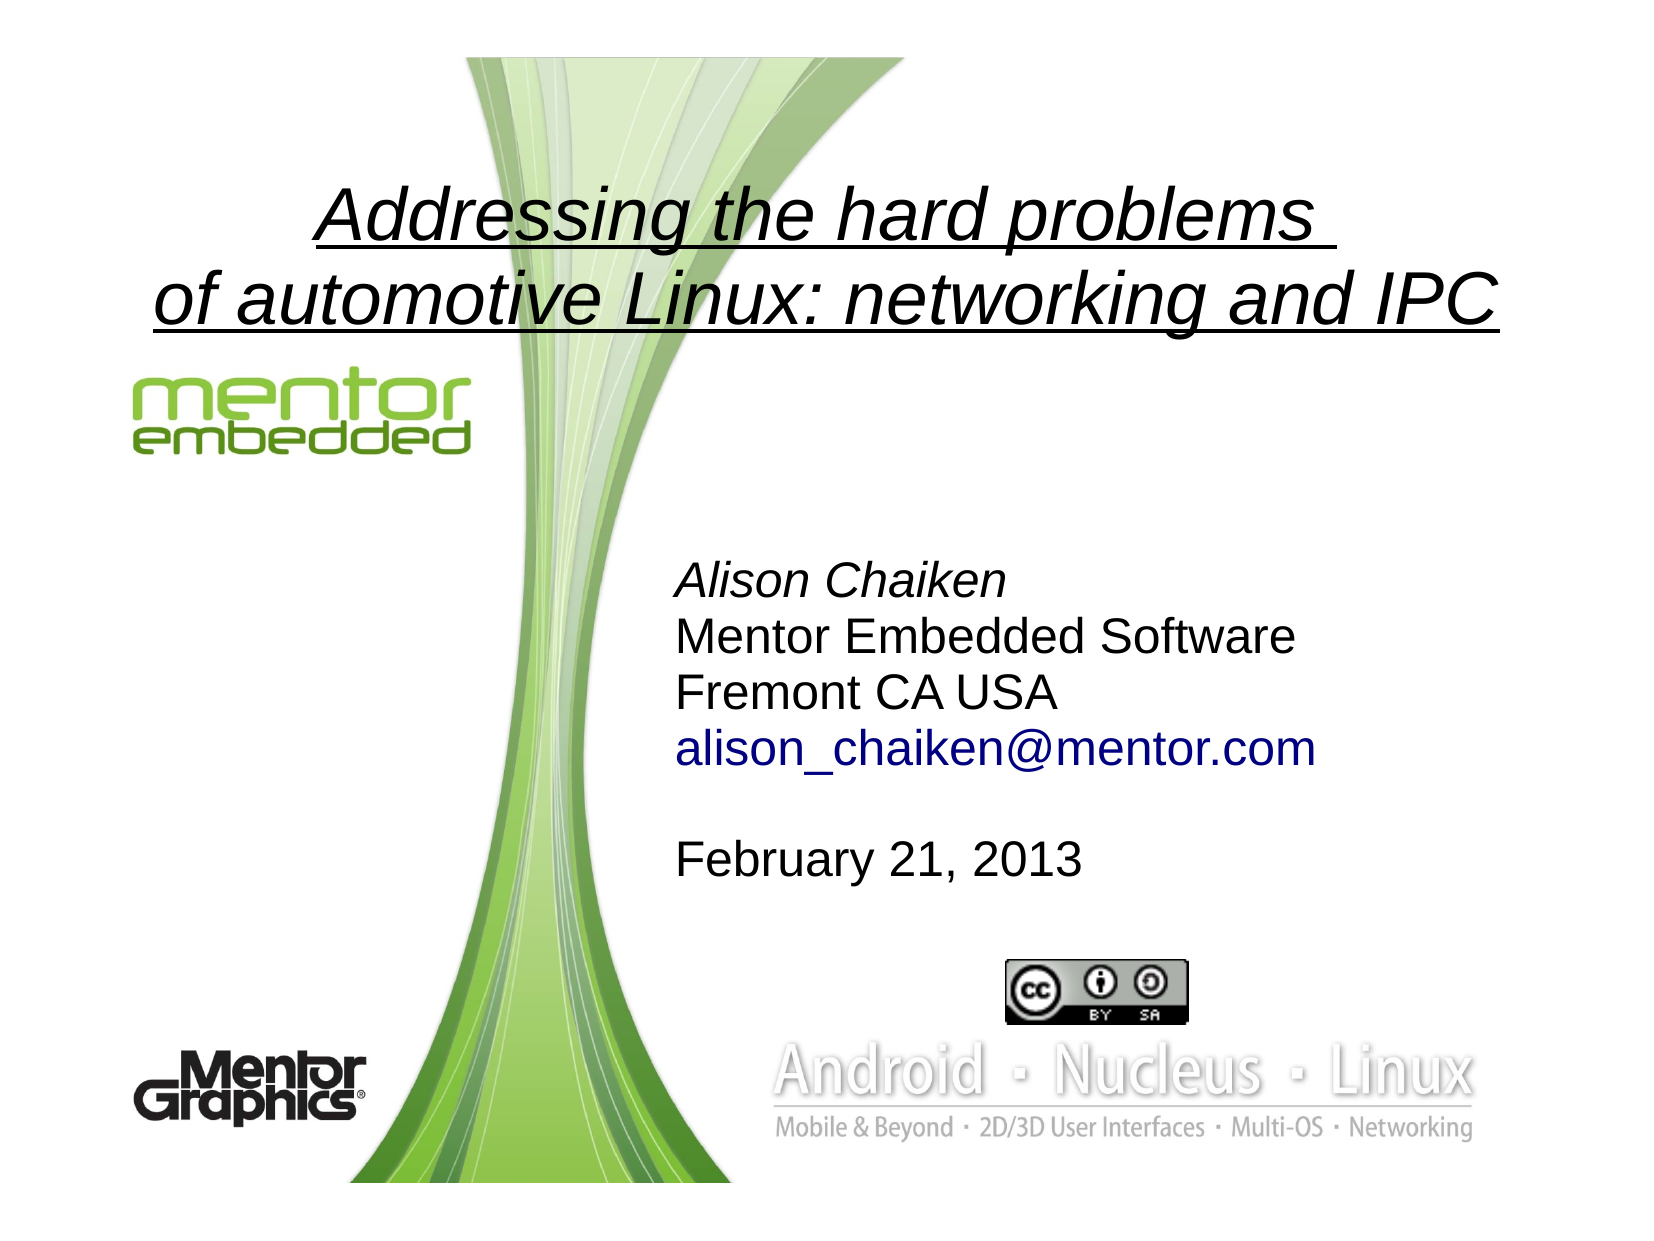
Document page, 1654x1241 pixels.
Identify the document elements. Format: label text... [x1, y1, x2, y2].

title Addressing the hard problems of automotive Linux: networking and IPC [82, 152, 1571, 361]
picture [76, 57, 1577, 1183]
text_box Alison Chaiken Mentor Embedded Software Fremont CA USA alison_chaiken@mentor.com February 21, 2013 [660, 545, 1333, 895]
